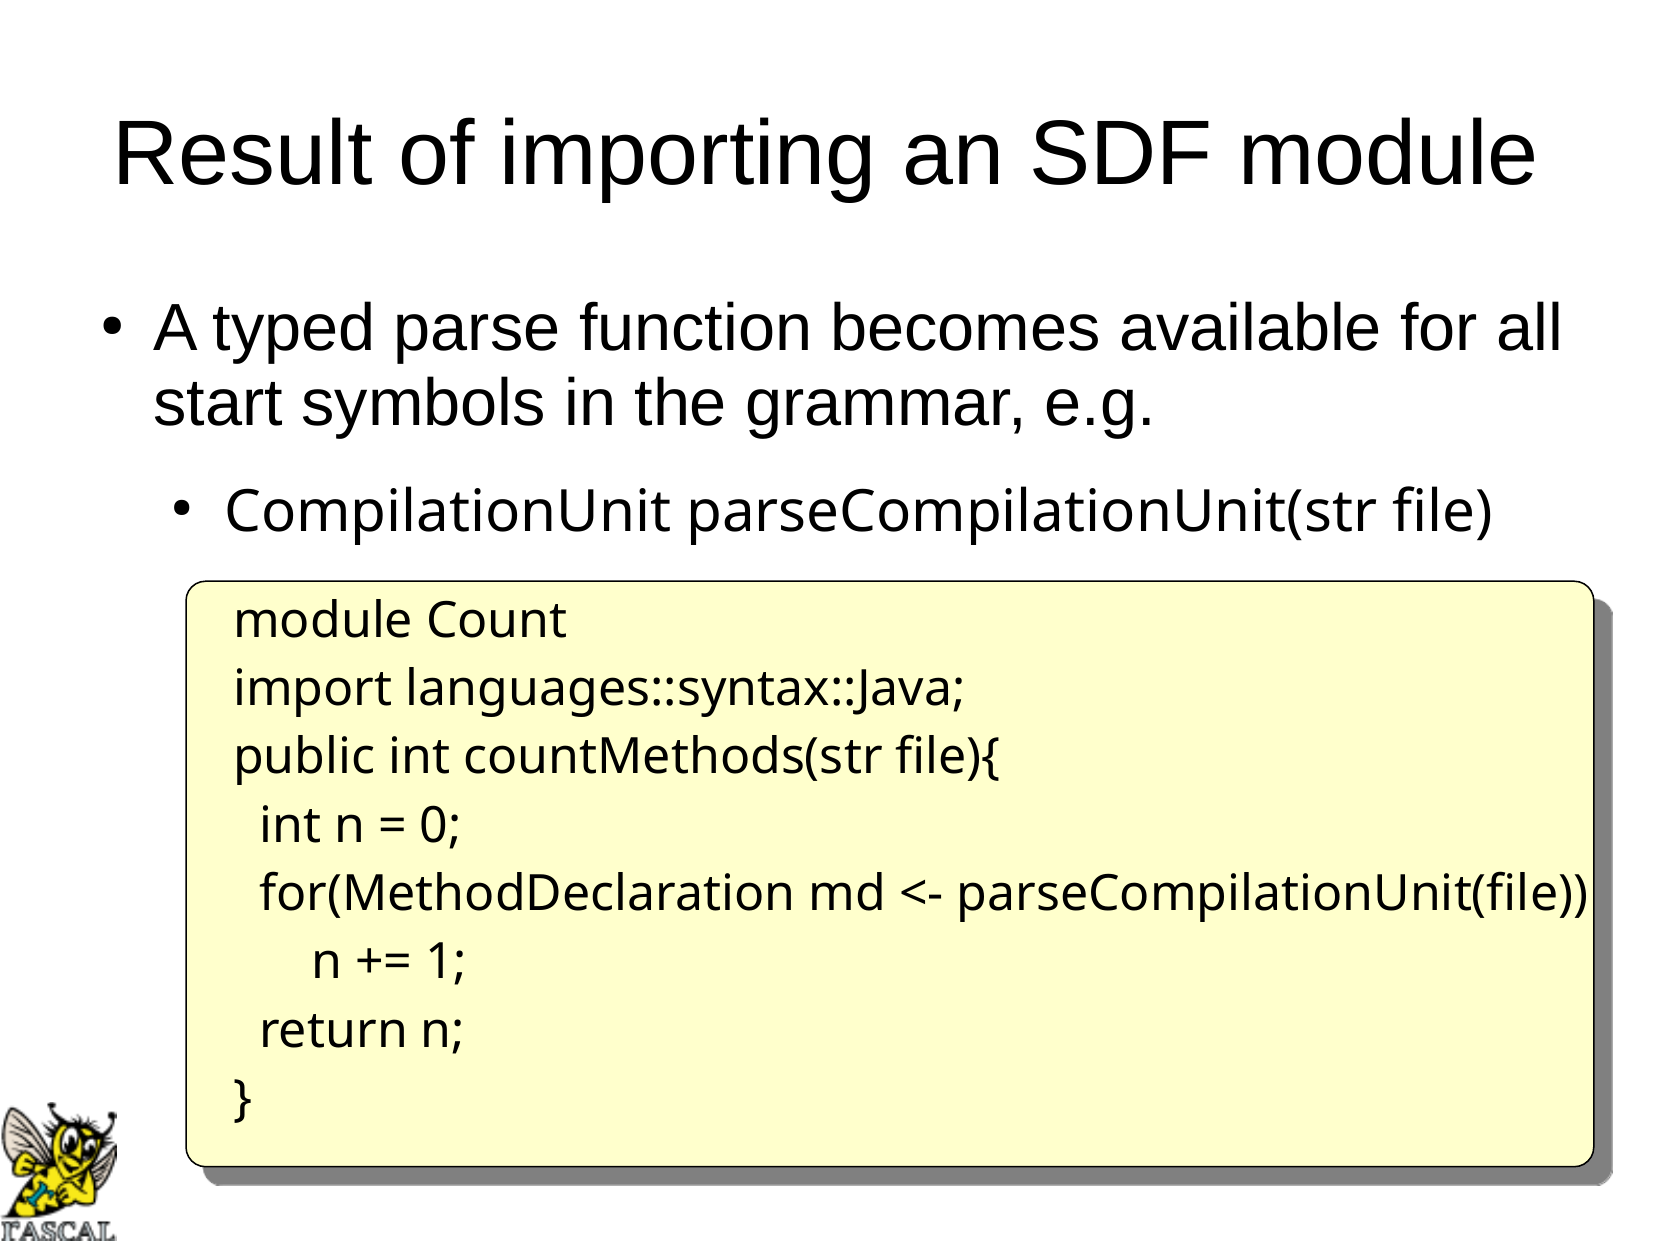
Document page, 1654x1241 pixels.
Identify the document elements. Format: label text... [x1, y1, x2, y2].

title Result of importing an SDF module [82, 49, 1571, 257]
picture [0, 1102, 117, 1241]
text_box [186, 1109, 1594, 1167]
text_box module Count import languages::syntax::Java; public int countMethods(str file){ int n = 0; for(MethodDeclaration md <- parseCompilationUnit(file)) n += 1; return n; } [218, 576, 1628, 1148]
list A typed parse function becomes available for all start symbols in the grammar, e.g. CompilationUnit parseCompilationUnit(str file) [82, 290, 1571, 1109]
